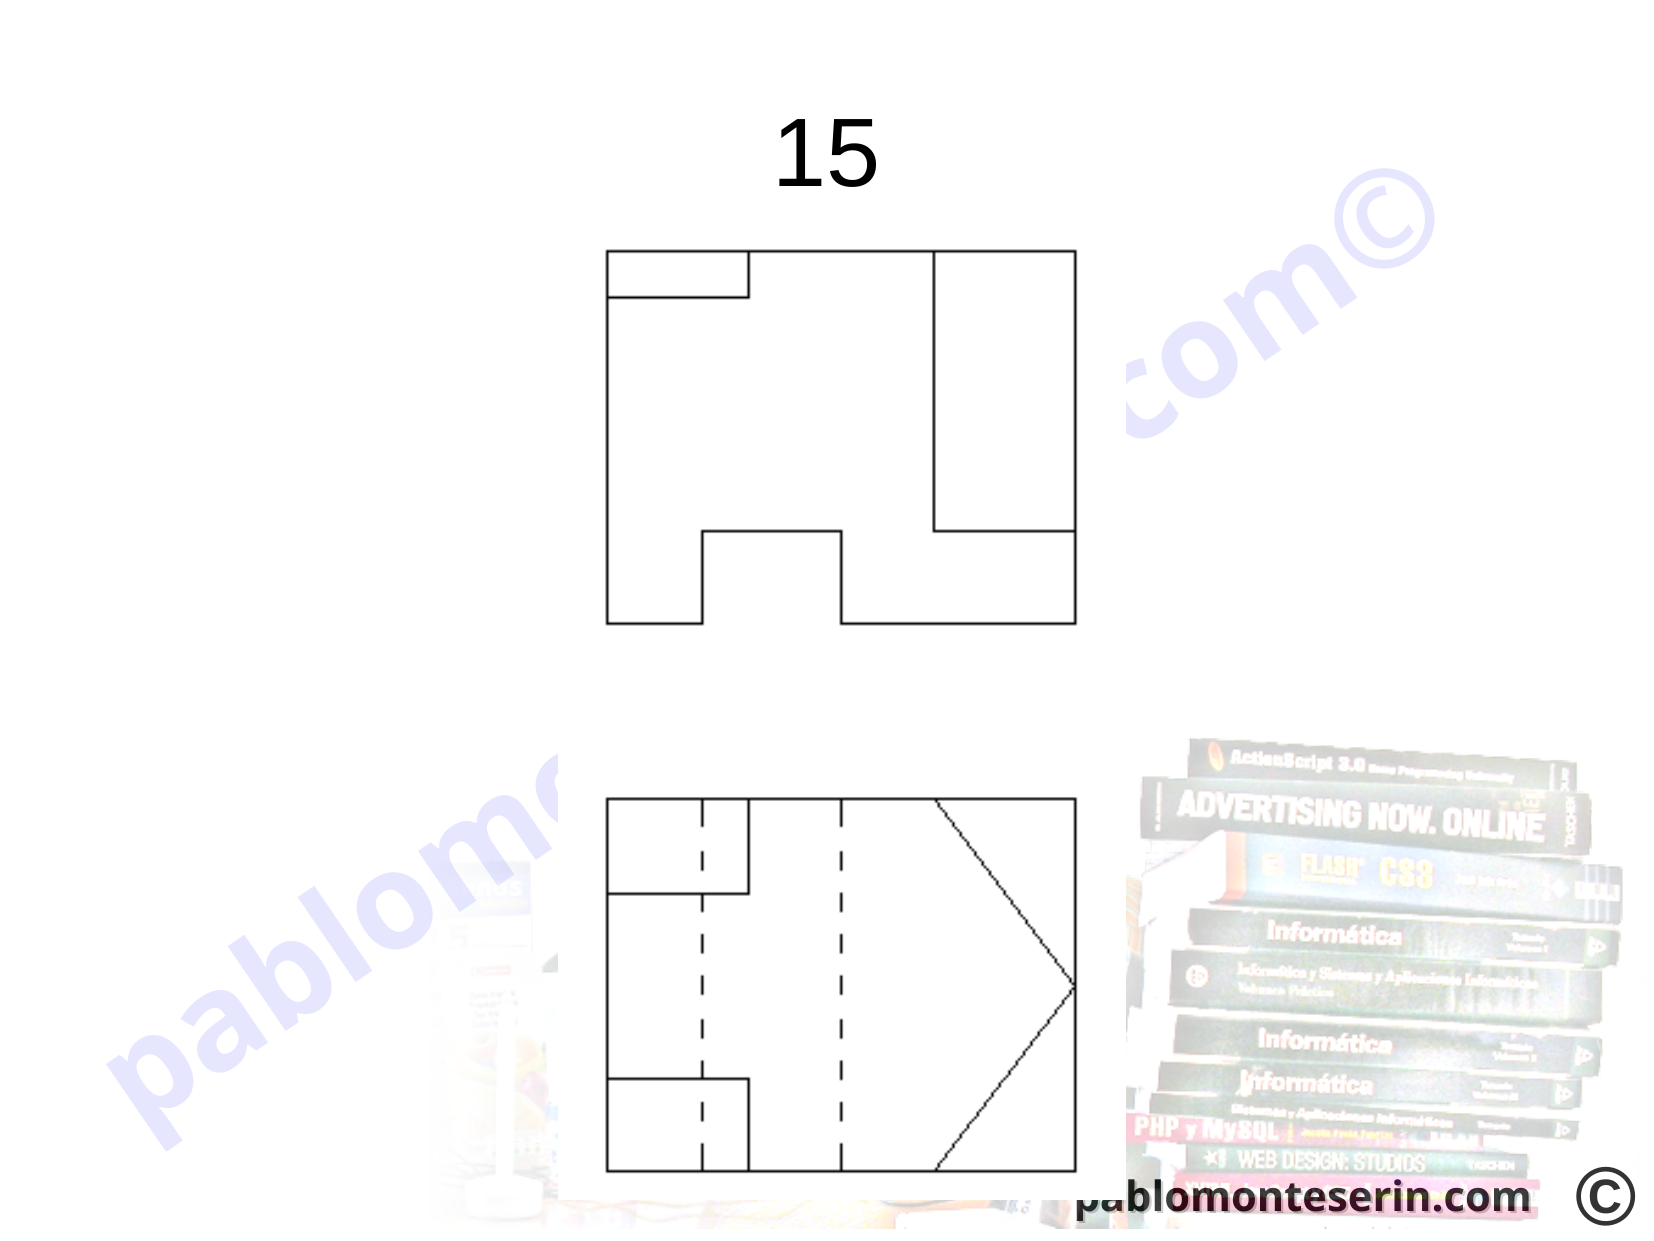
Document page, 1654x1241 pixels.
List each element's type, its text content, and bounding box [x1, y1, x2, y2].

title 15 [82, 49, 1571, 257]
picture [412, 257, 1654, 1229]
